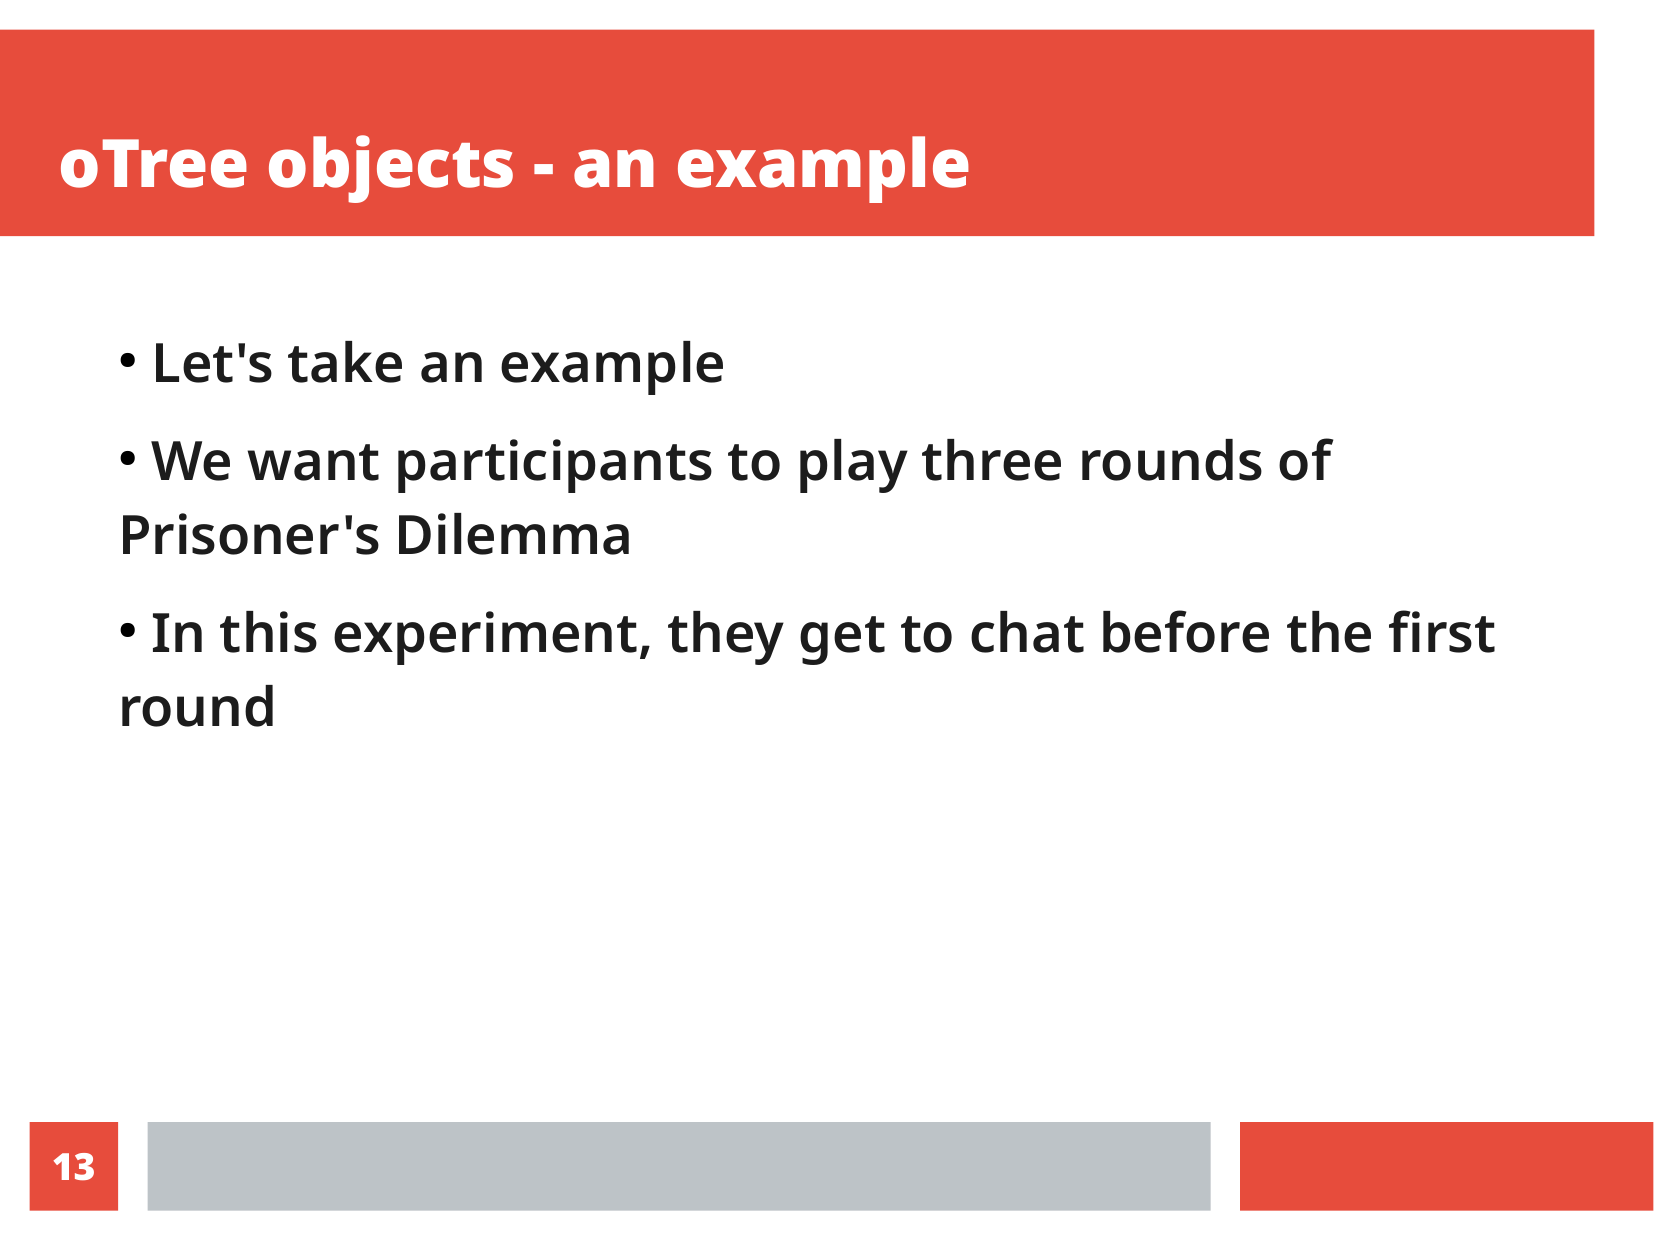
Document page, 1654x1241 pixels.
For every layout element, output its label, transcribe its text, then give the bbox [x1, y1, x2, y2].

list Let's take an example We want participants to play three rounds of Prisoner's Dilemma In this experiment, they get to chat before the first round [59, 324, 1565, 1093]
title oTree objects - an example [59, 59, 1595, 207]
